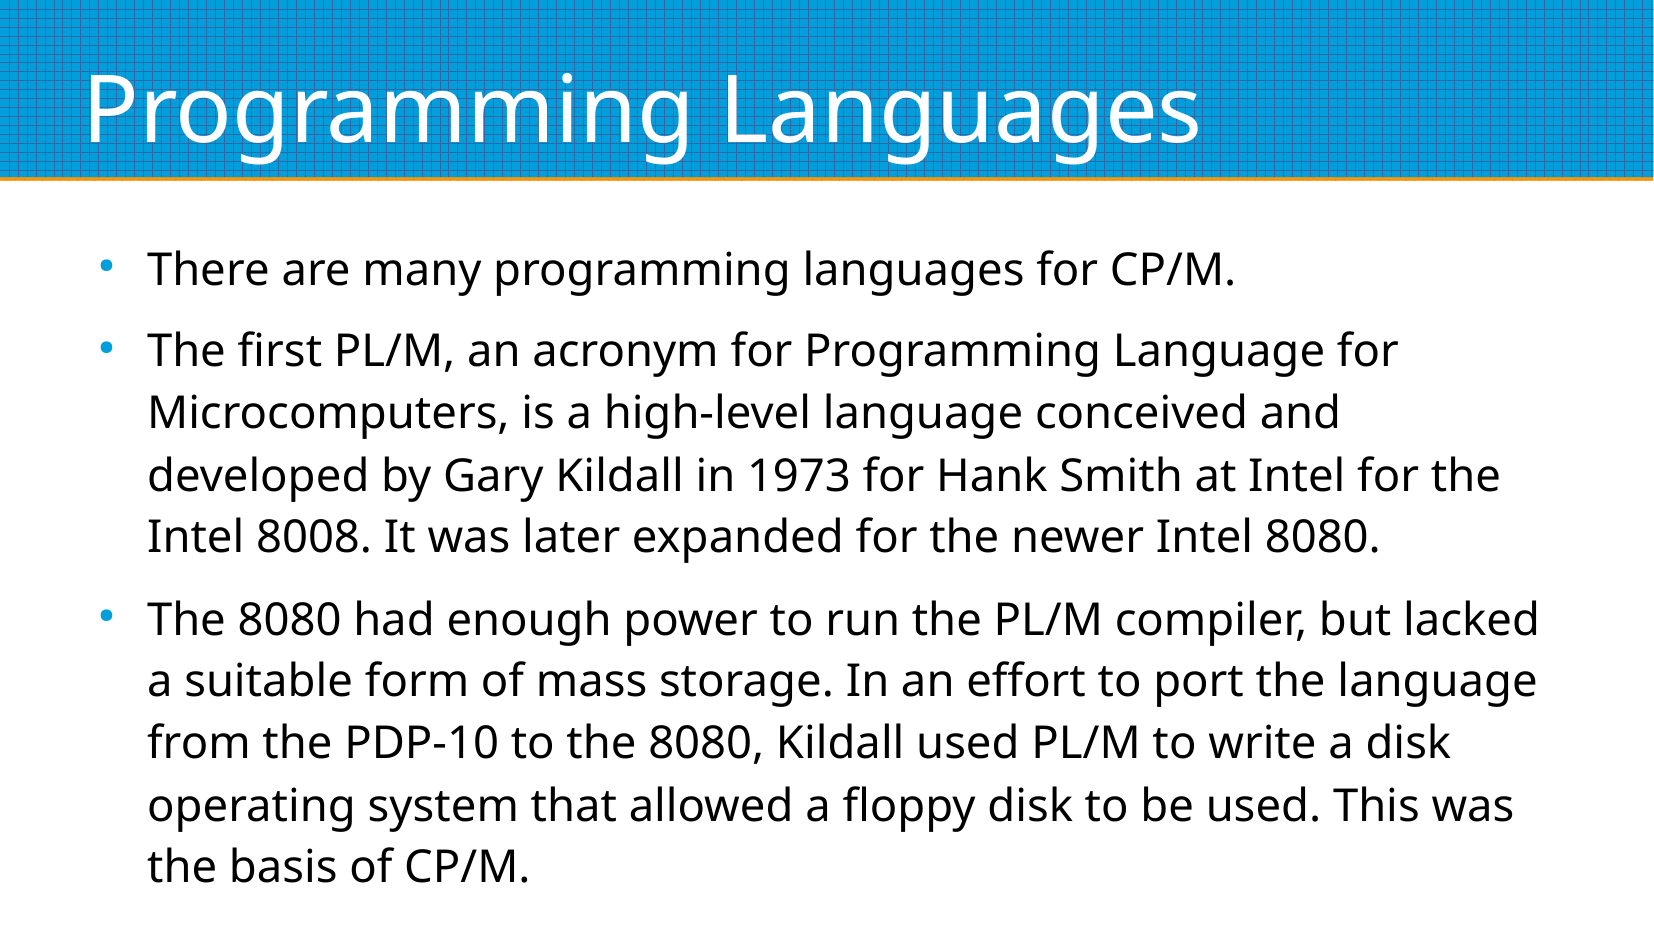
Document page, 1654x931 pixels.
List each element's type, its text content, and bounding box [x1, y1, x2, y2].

title Programming Languages [82, 14, 1571, 171]
list There are many programming languages for CP/M. The first PL/M, an acronym for Programming Language for Microcomputers, is a high-level language conceived and developed by Gary Kildall in 1973 for Hank Smith at Intel for the Intel 8008. It was later expanded for the newer Intel 8080. The 8080 had enough power to run the PL/M compiler, but lacked a suitable form of mass storage. In an effort to port the language from the PDP-10 to the 8080, Kildall used PL/M to write a disk operating system that allowed a floppy disk to be used. This was the basis of CP/M. [82, 236, 1576, 901]
